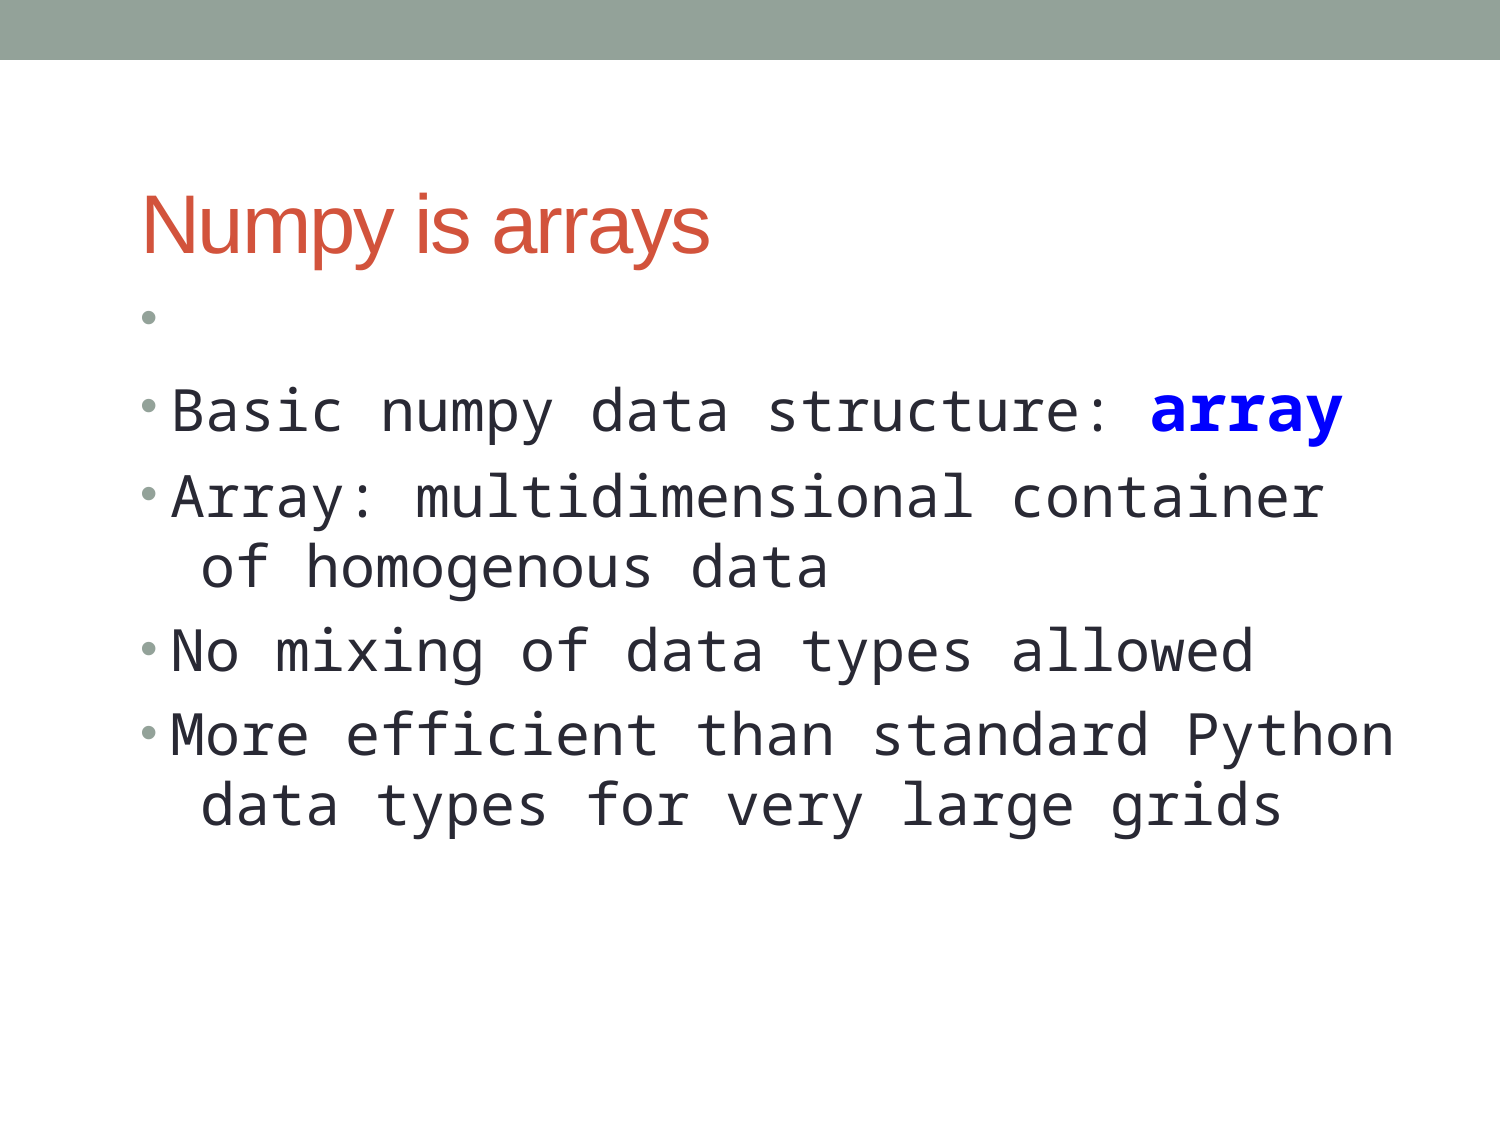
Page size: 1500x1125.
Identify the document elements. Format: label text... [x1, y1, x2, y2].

list Basic numpy data structure: array Array: multidimensional container of homogenous data No mixing of data types allowed More efficient than standard Python data types for very large grids [125, 275, 1438, 1101]
title Numpy is arrays [125, 162, 1438, 275]
